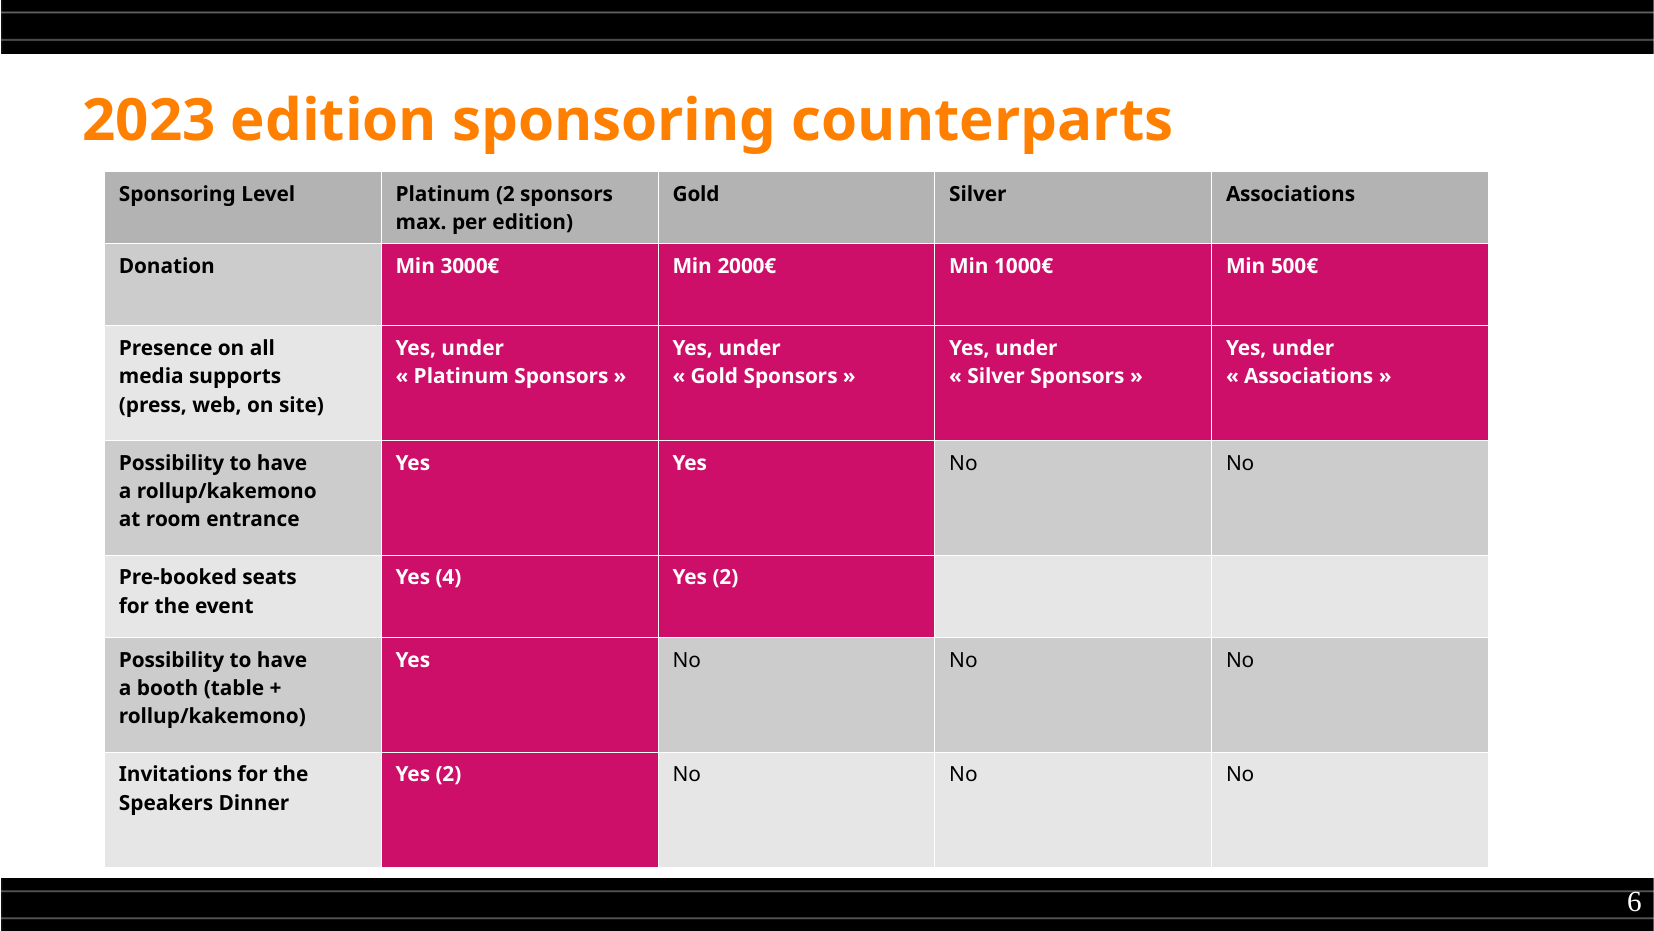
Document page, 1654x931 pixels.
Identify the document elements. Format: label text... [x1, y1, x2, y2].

table_cell No [1212, 441, 1488, 555]
picture [1, 0, 1654, 54]
table_cell Yes (4) [382, 556, 658, 637]
table_cell No [1212, 638, 1488, 752]
table_cell No [659, 753, 934, 867]
table_cell Presence on all media supports (press, web, on site) [105, 326, 381, 440]
table_header Associations [1212, 172, 1488, 243]
table_cell Min 500€ [1212, 244, 1488, 325]
table_cell Yes, under « Associations » [1212, 326, 1488, 440]
table_cell Yes, under « Platinum Sponsors » [382, 326, 658, 440]
table_cell No [935, 638, 1211, 752]
table_cell Min 2000€ [659, 244, 934, 325]
table_cell No [935, 441, 1211, 555]
table_cell Yes [382, 638, 658, 752]
table_cell Yes (2) [659, 556, 934, 637]
table_cell No [935, 753, 1211, 867]
table_cell Yes, under « Gold Sponsors » [659, 326, 934, 440]
table_cell Yes (2) [382, 753, 658, 867]
table_cell Min 3000€ [382, 244, 658, 325]
table_cell Invitations for the Speakers Dinner [105, 753, 381, 867]
table_cell [1212, 556, 1488, 637]
table_cell Possibility to have a booth (table + rollup/kakemono) [105, 638, 381, 752]
table_cell [935, 556, 1211, 637]
table_cell Possibility to have a rollup/kakemono at room entrance [105, 441, 381, 555]
table_cell Donation [105, 244, 381, 325]
table_cell Yes [659, 441, 934, 555]
table_cell Pre-booked seats for the event [105, 556, 381, 637]
table_header Gold [659, 172, 934, 243]
table_cell Yes, under « Silver Sponsors » [935, 326, 1211, 440]
table_header Sponsoring Level [105, 172, 381, 243]
table_cell No [659, 638, 934, 752]
table_header Platinum (2 sponsors max. per edition) [382, 172, 658, 243]
table_cell Yes [382, 441, 658, 555]
table_header Silver [935, 172, 1211, 243]
title 2023 edition sponsoring counterparts [82, 39, 1571, 195]
picture [1, 878, 1654, 931]
table_cell No [1212, 753, 1488, 867]
table_cell Min 1000€ [935, 244, 1211, 325]
